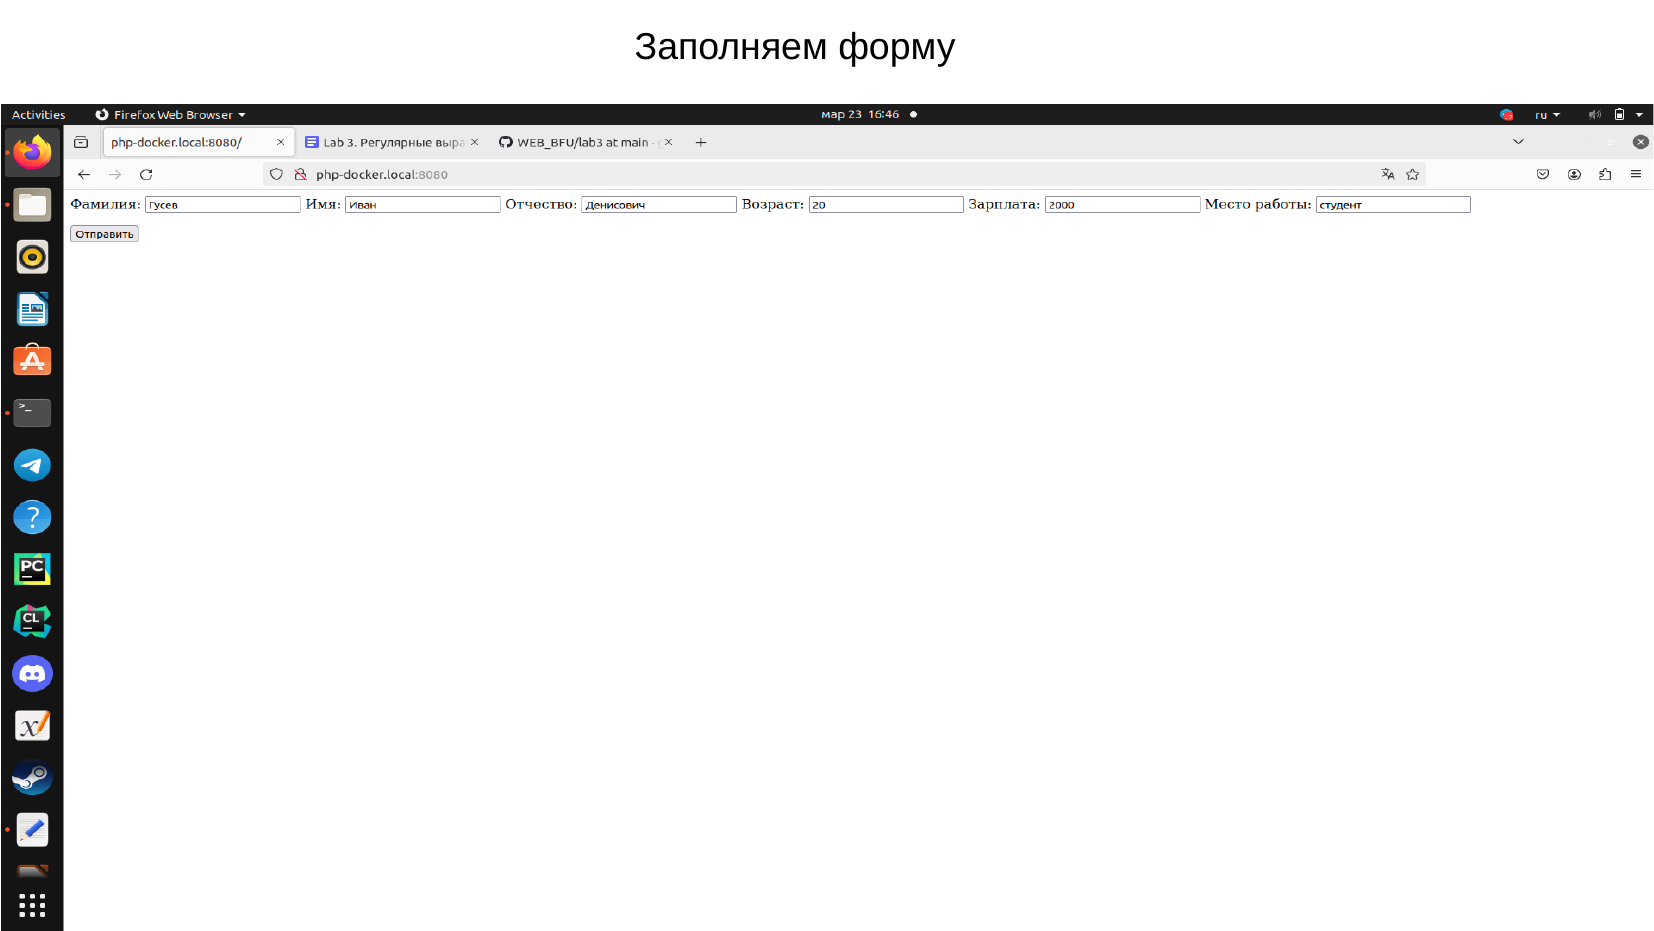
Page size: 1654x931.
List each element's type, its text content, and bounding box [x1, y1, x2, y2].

picture [1, 104, 1654, 931]
text_box Заполняем форму [450, 18, 1141, 76]
